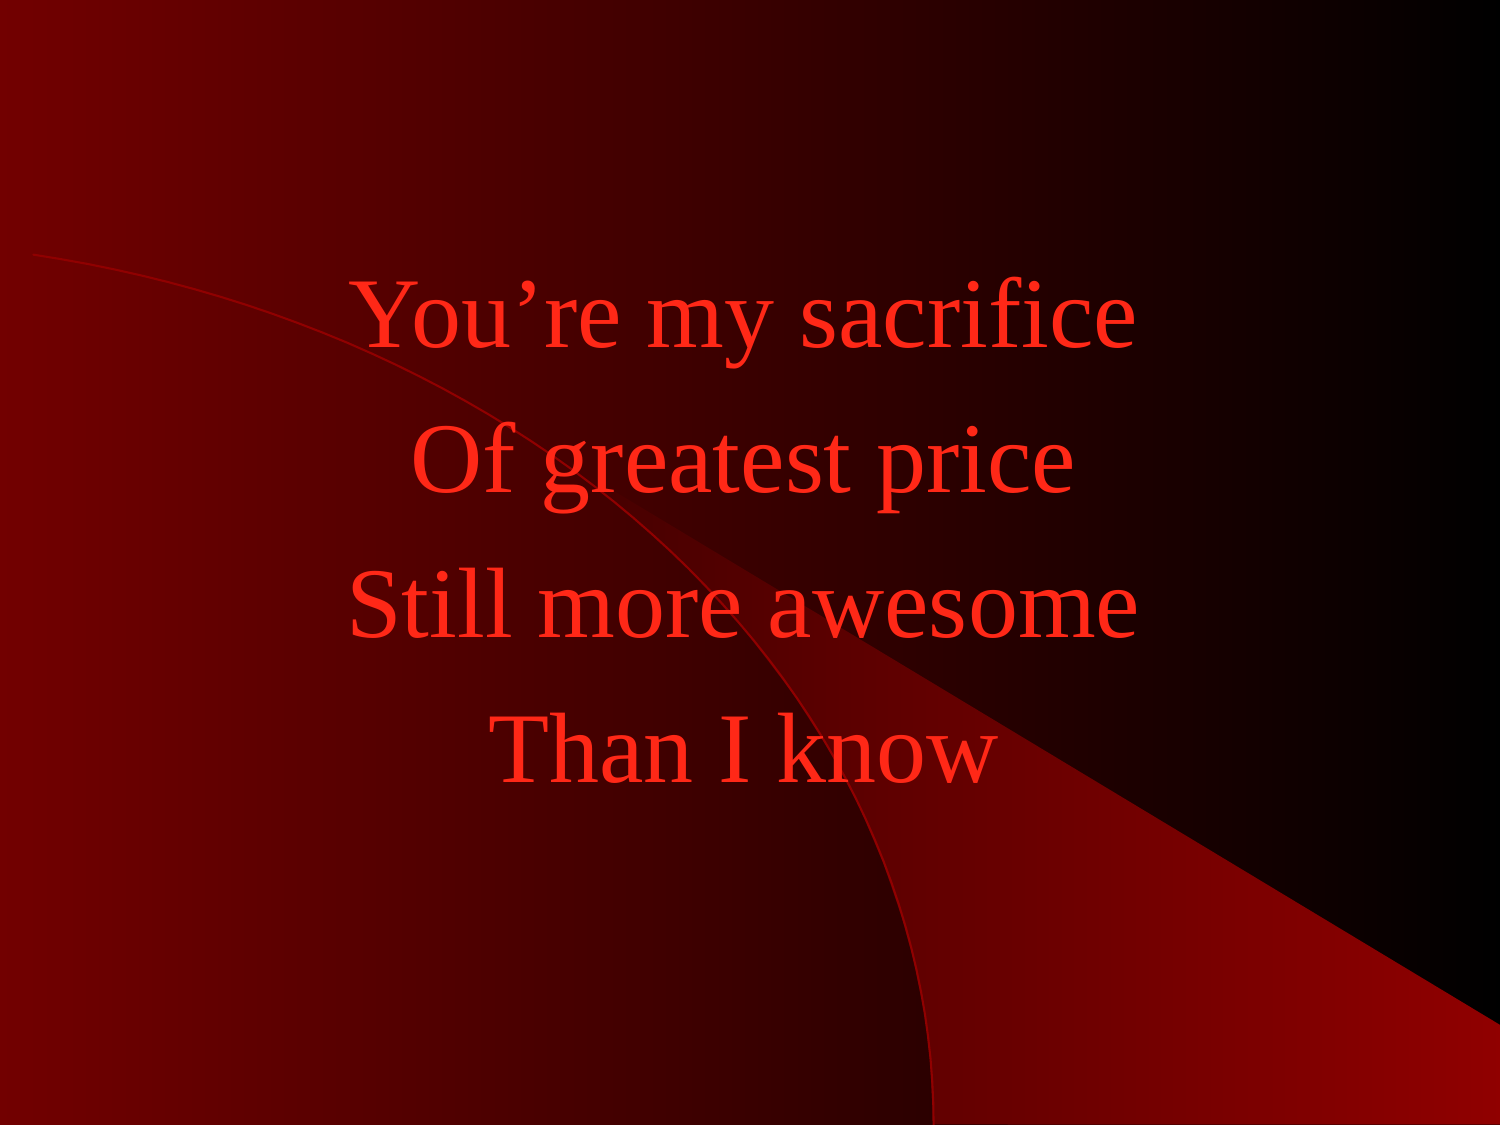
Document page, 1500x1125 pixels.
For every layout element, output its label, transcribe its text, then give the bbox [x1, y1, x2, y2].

subtitle You’re my sacrifice Of greatest price Still more awesome Than I know [112, 200, 1375, 850]
